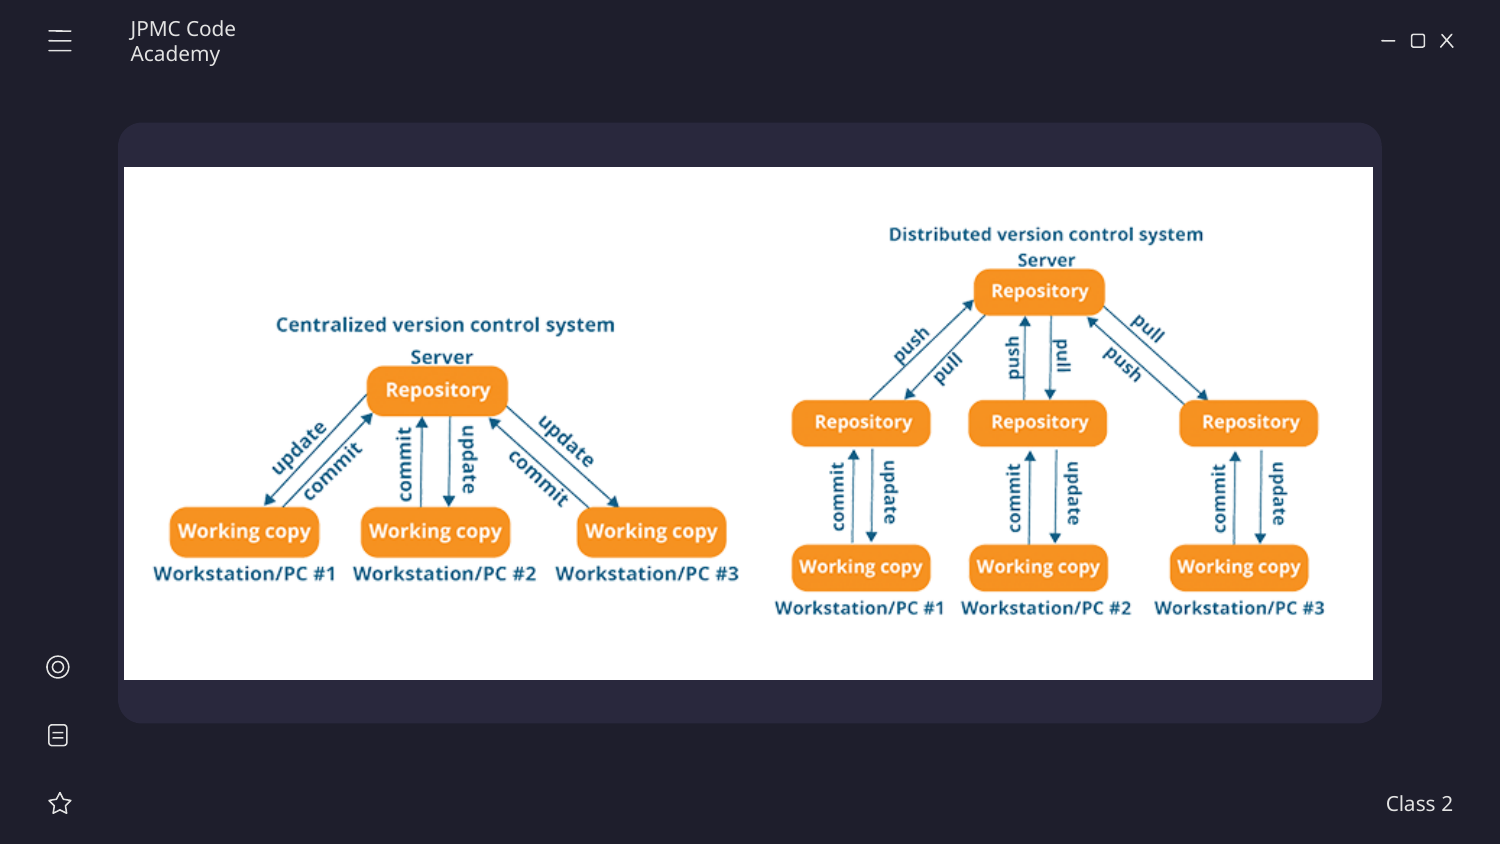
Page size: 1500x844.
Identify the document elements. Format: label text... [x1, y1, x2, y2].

subtitle JPMC Code Academy [130, 18, 306, 64]
subtitle Class 2 [1278, 780, 1453, 826]
picture [124, 167, 1373, 680]
